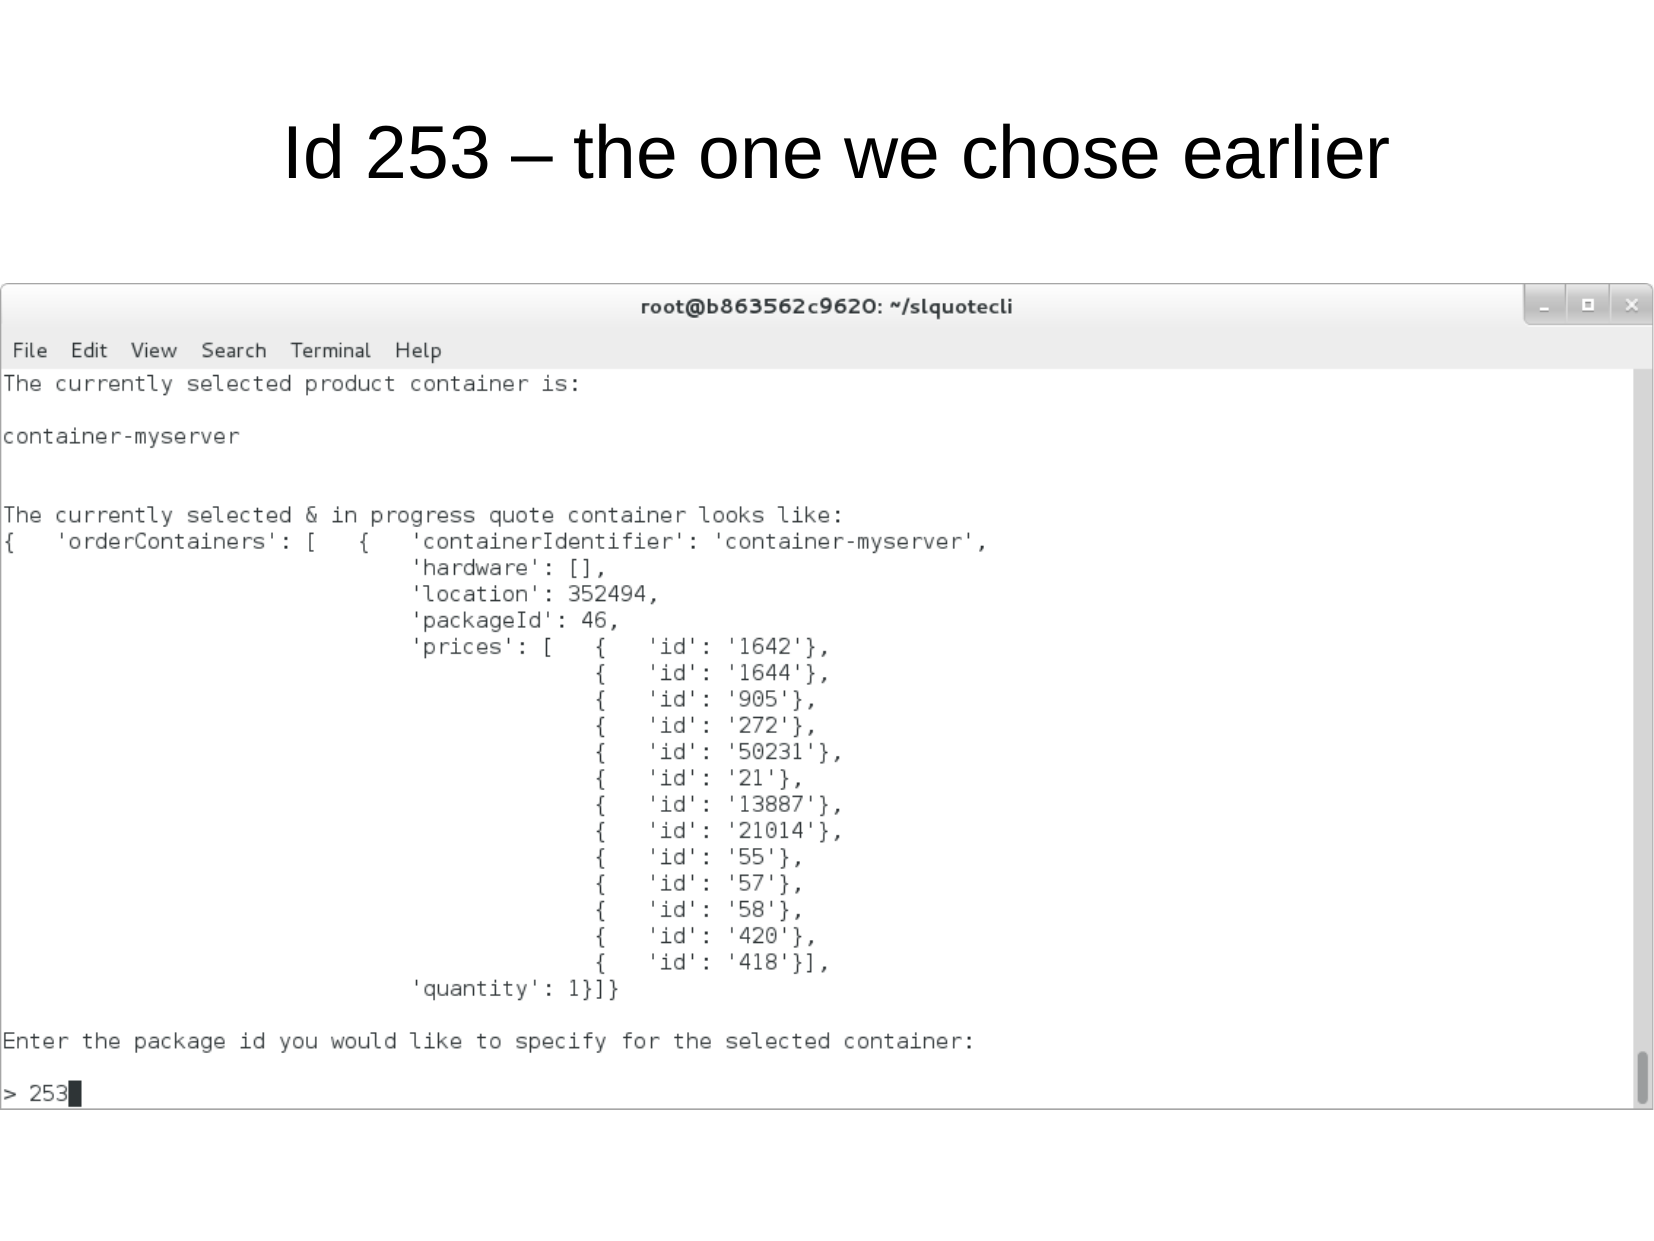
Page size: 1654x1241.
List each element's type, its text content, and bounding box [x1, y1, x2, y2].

title Id 253 – the one we chose earlier [82, 49, 1571, 257]
picture [0, 283, 1654, 1111]
